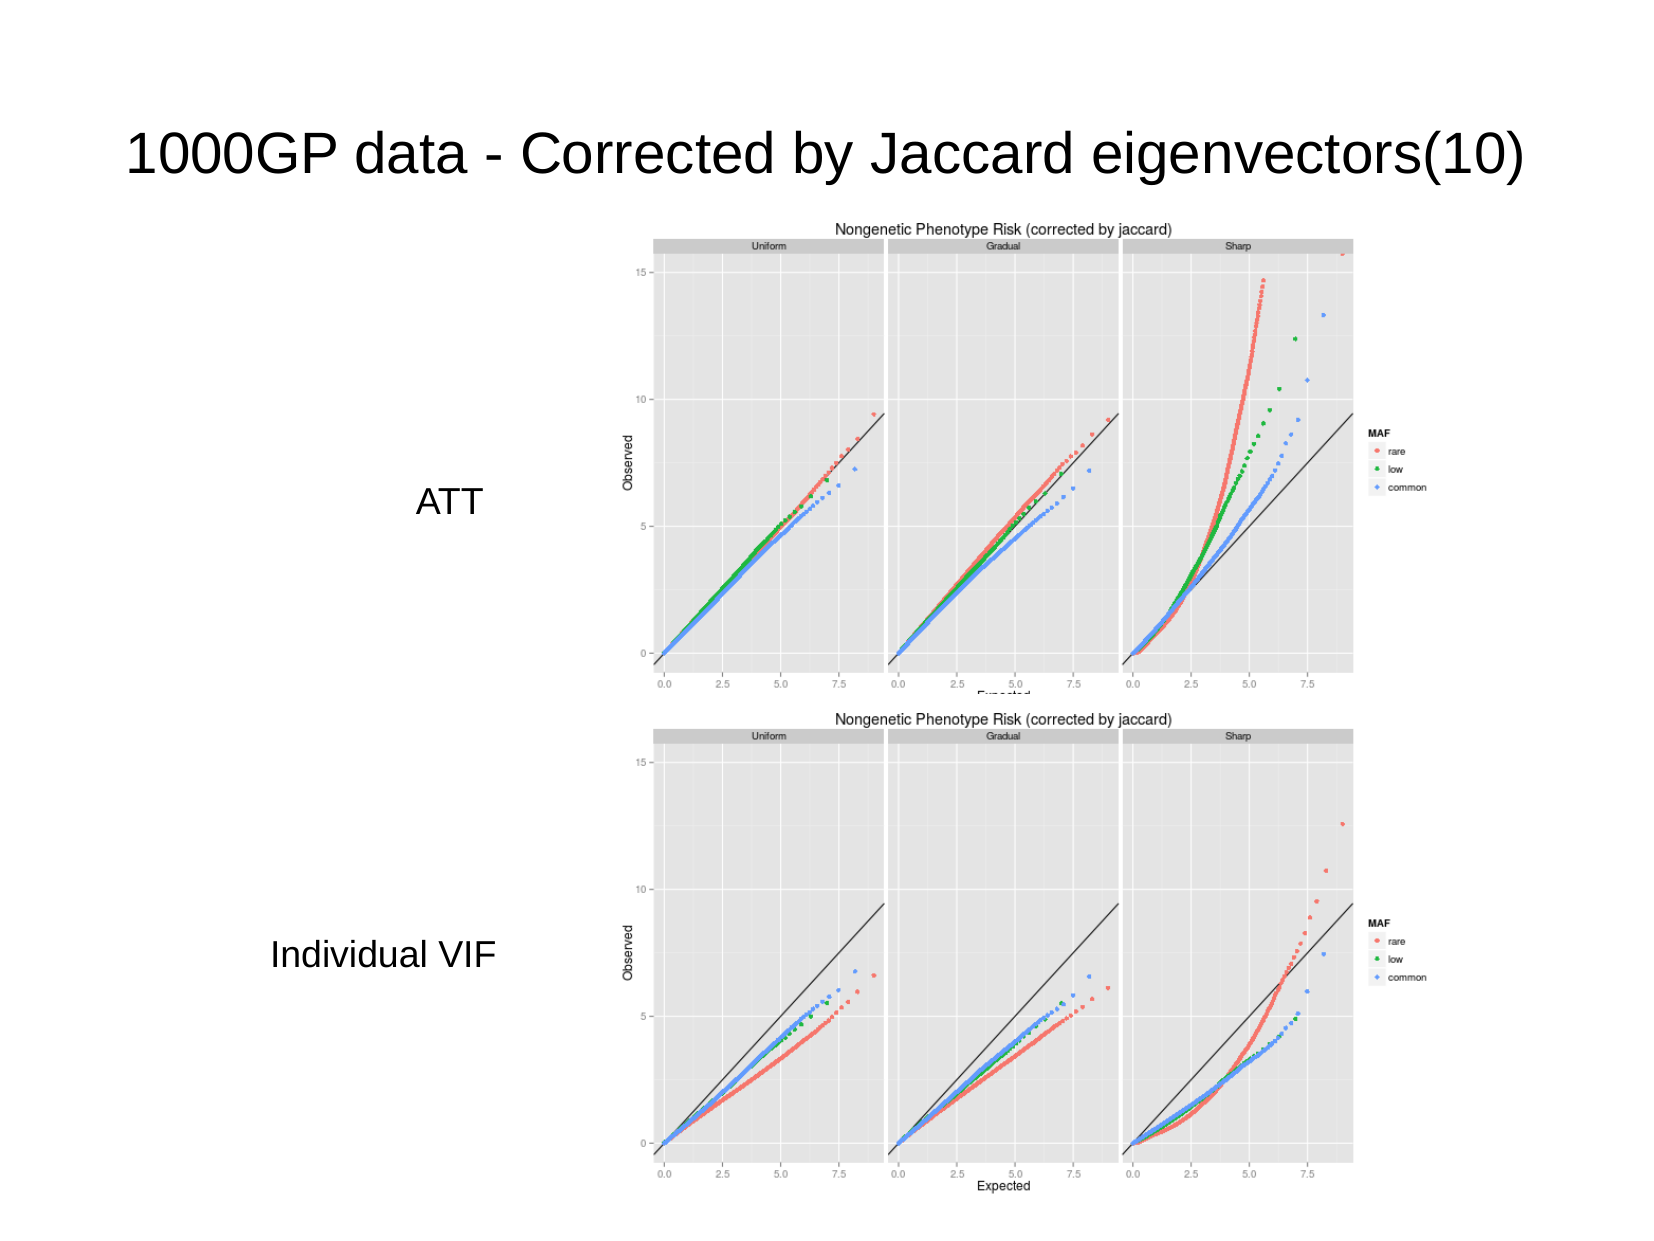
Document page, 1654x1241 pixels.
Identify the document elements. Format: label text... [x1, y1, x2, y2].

text_box Individual VIF [255, 926, 512, 984]
title 1000GP data - Corrected by Jaccard eigenvectors(10) [82, 49, 1571, 257]
picture [611, 204, 1457, 1202]
text_box ATT [401, 472, 499, 530]
